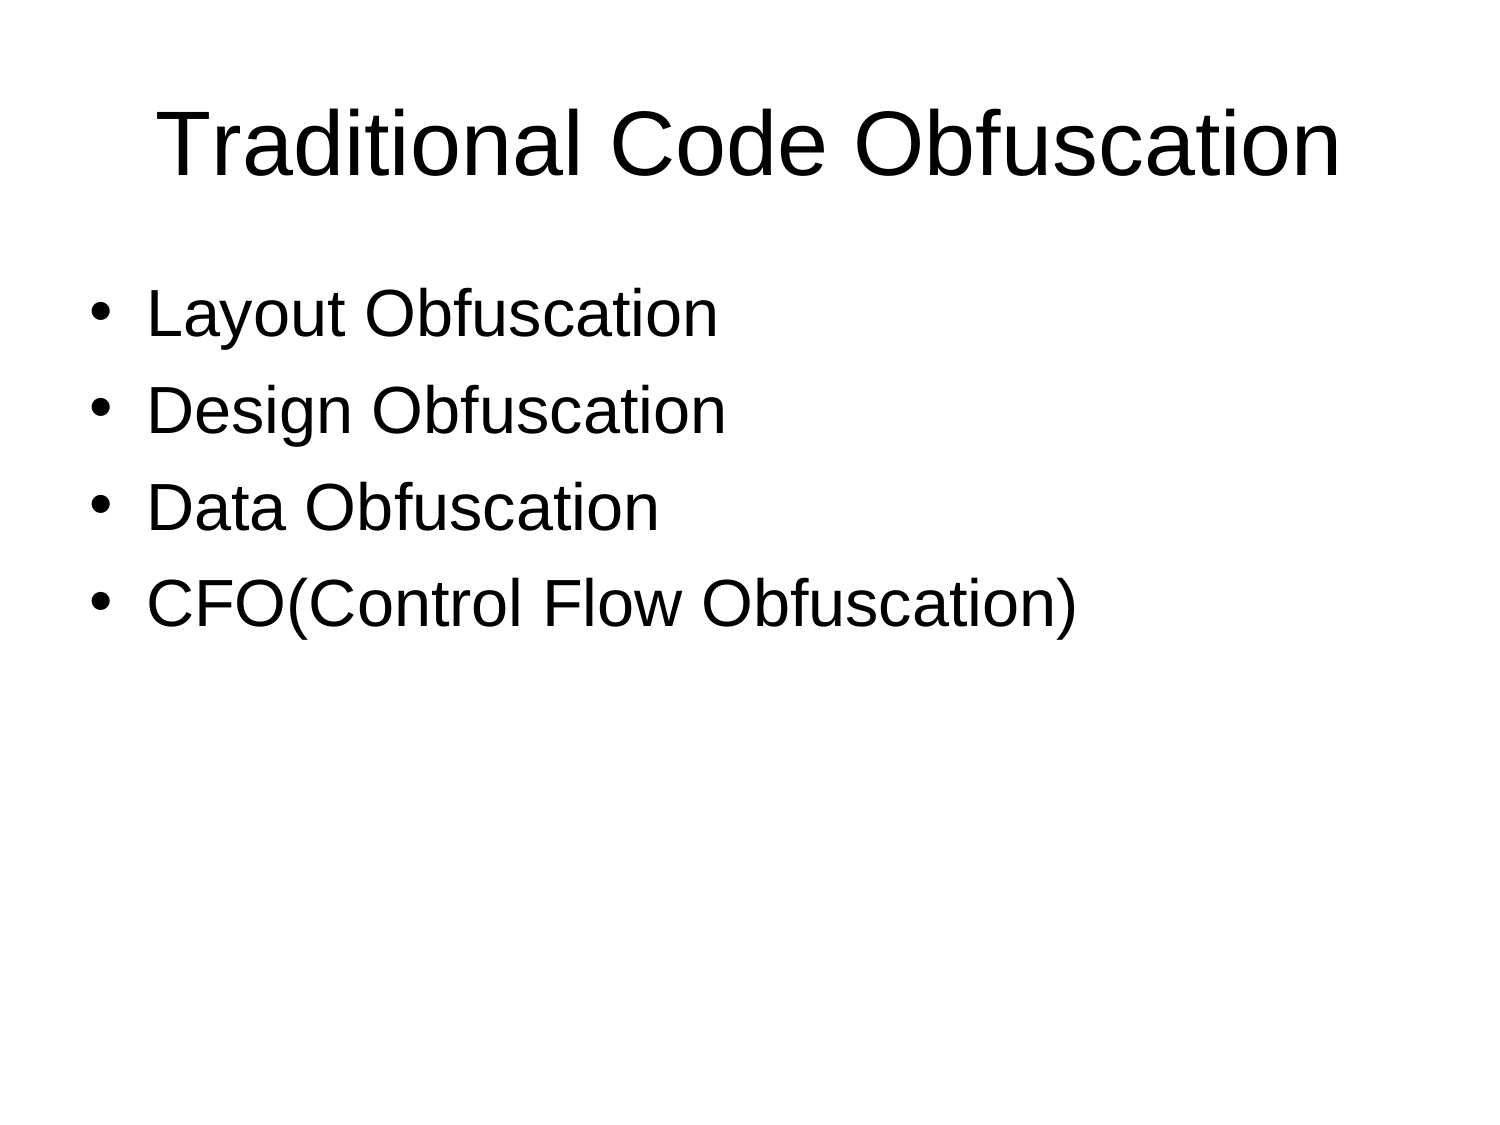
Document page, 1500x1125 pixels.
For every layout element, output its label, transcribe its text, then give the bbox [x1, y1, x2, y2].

title Traditional Code Obfuscation [75, 45, 1426, 233]
list Layout Obfuscation Design Obfuscation Data Obfuscation CFO(Control Flow Obfuscation) [75, 262, 1426, 1005]
